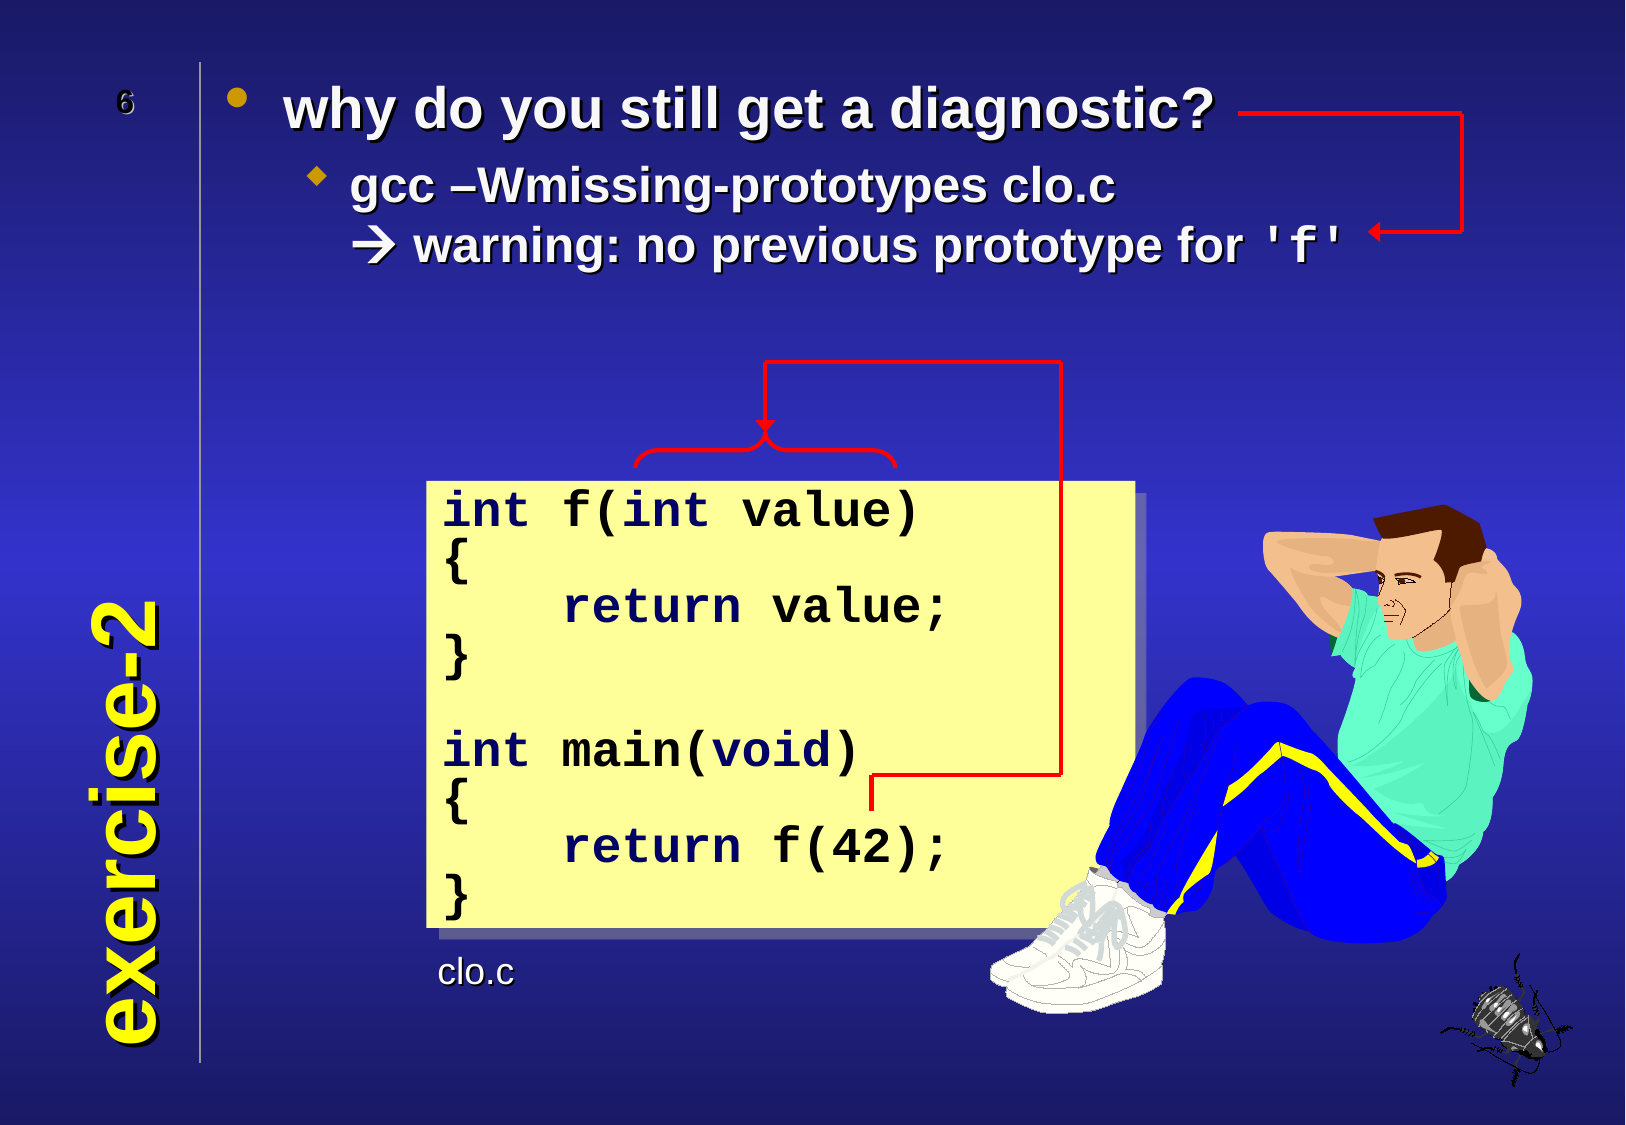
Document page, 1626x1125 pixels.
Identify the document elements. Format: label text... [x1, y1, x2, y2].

text_box [1117, 932, 1122, 942]
text_box [1095, 915, 1102, 922]
text_box int f(int value) { return value; } int main(void) { return f(42); } [426, 480, 1136, 928]
text_box [1235, 829, 1308, 932]
text_box clo.c [422, 939, 683, 1000]
list why do you still get a diagnostic? gcc –Wmissing-prototypes clo.c  warning: no previous prototype for 'f' [212, 62, 1550, 1063]
text_box [991, 504, 1533, 1013]
text_box [1084, 902, 1089, 920]
text_box [1117, 920, 1122, 931]
title exercise-2 [50, 187, 188, 1063]
